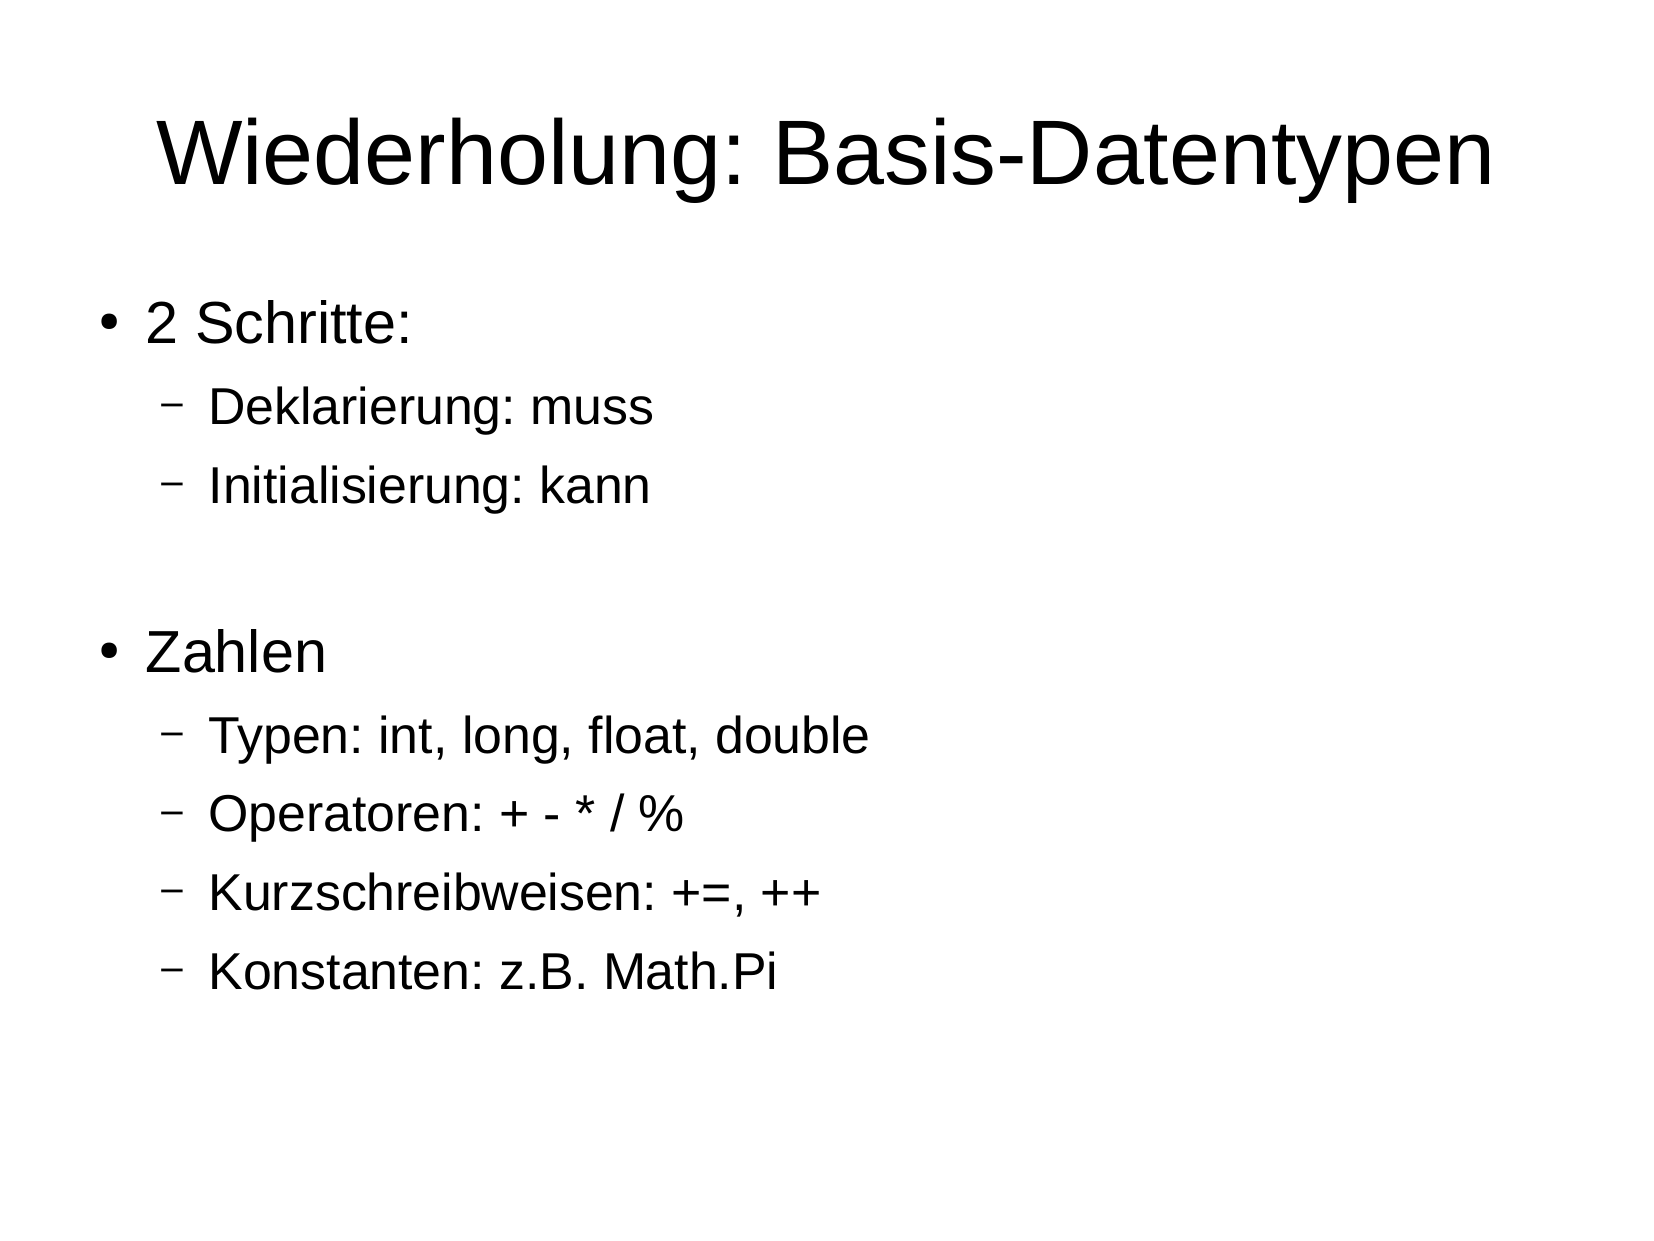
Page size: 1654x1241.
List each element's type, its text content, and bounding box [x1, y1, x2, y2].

title Wiederholung: Basis-Datentypen [82, 49, 1571, 257]
list 2 Schritte: Deklarierung: muss Initialisierung: kann Zahlen Typen: int, long, float, double Operatoren: + - * / % Kurzschreibweisen: +=, ++ Konstanten: z.B. Math.Pi [82, 290, 1571, 1010]
